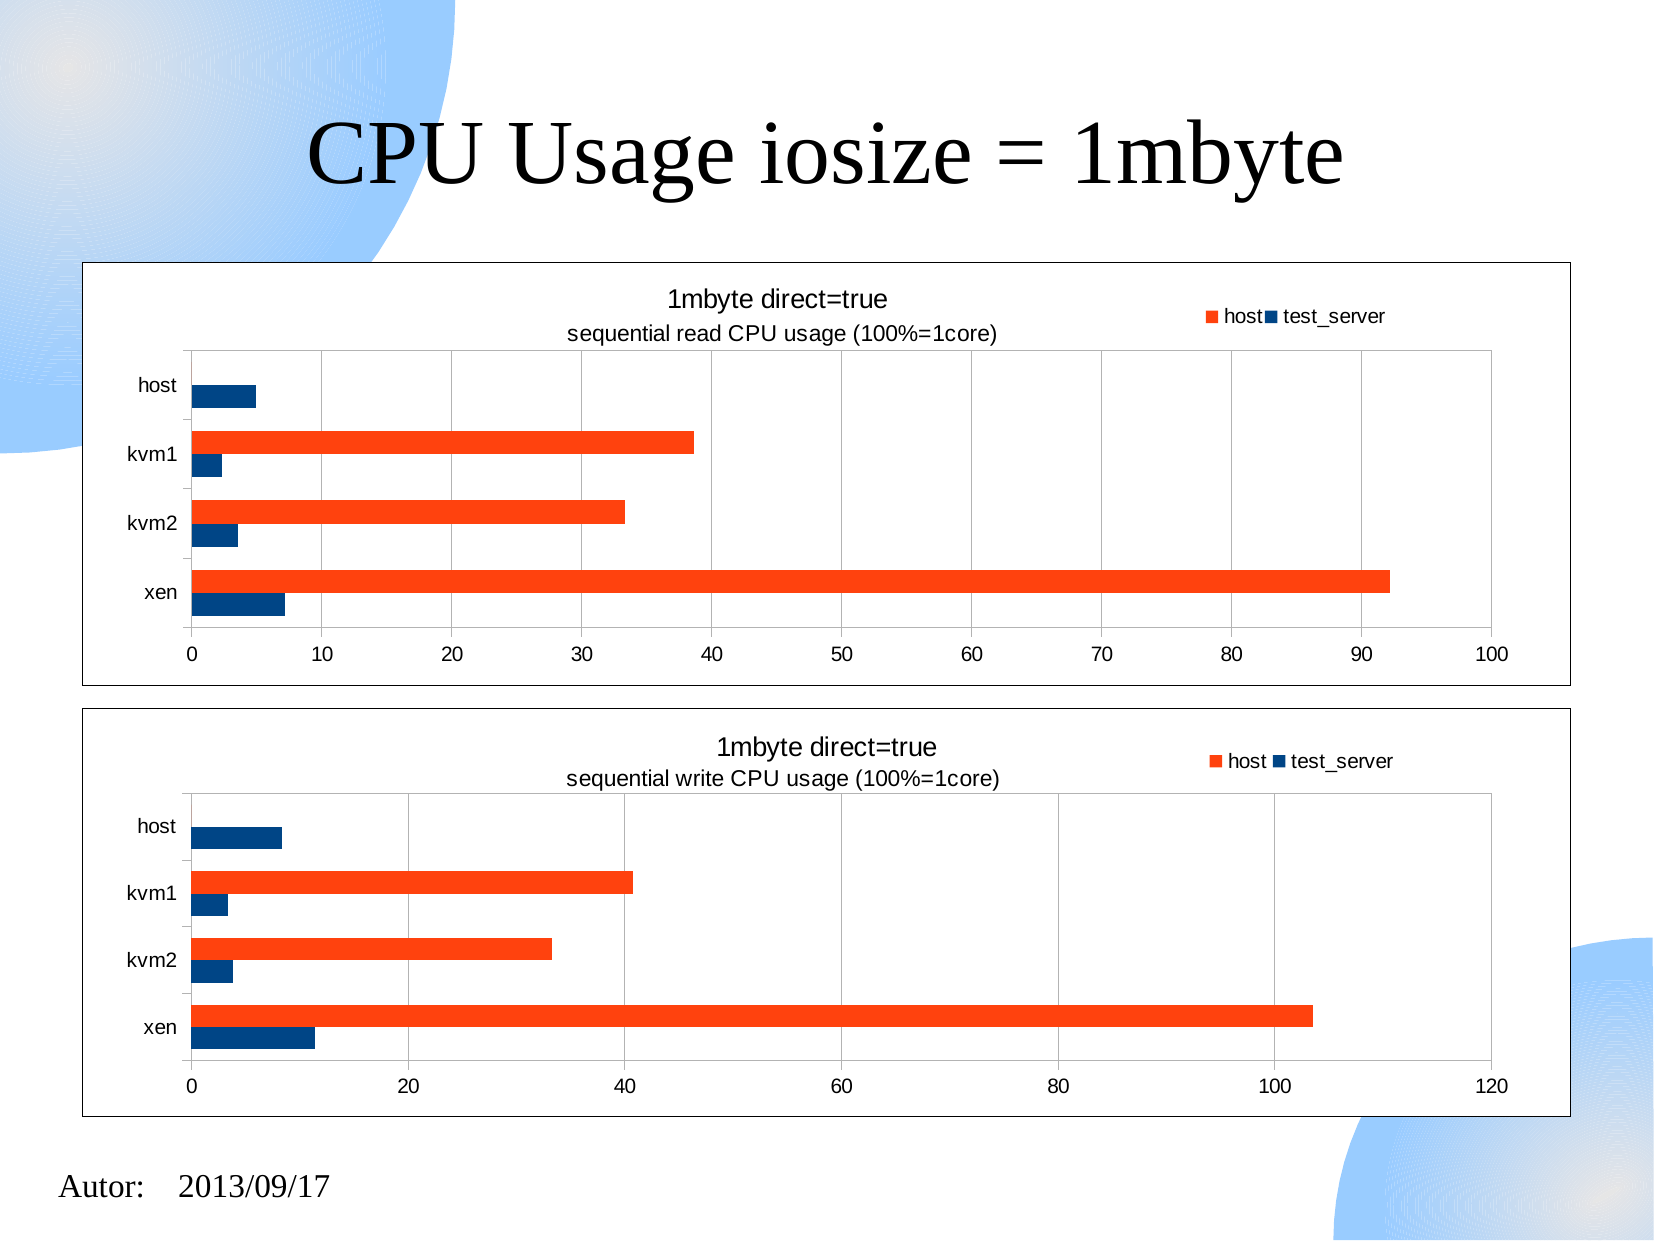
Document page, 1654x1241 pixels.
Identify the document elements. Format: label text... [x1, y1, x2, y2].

chart [82, 262, 1571, 686]
chart [82, 708, 1571, 1117]
title CPU Usage iosize = 1mbyte [82, 49, 1571, 257]
